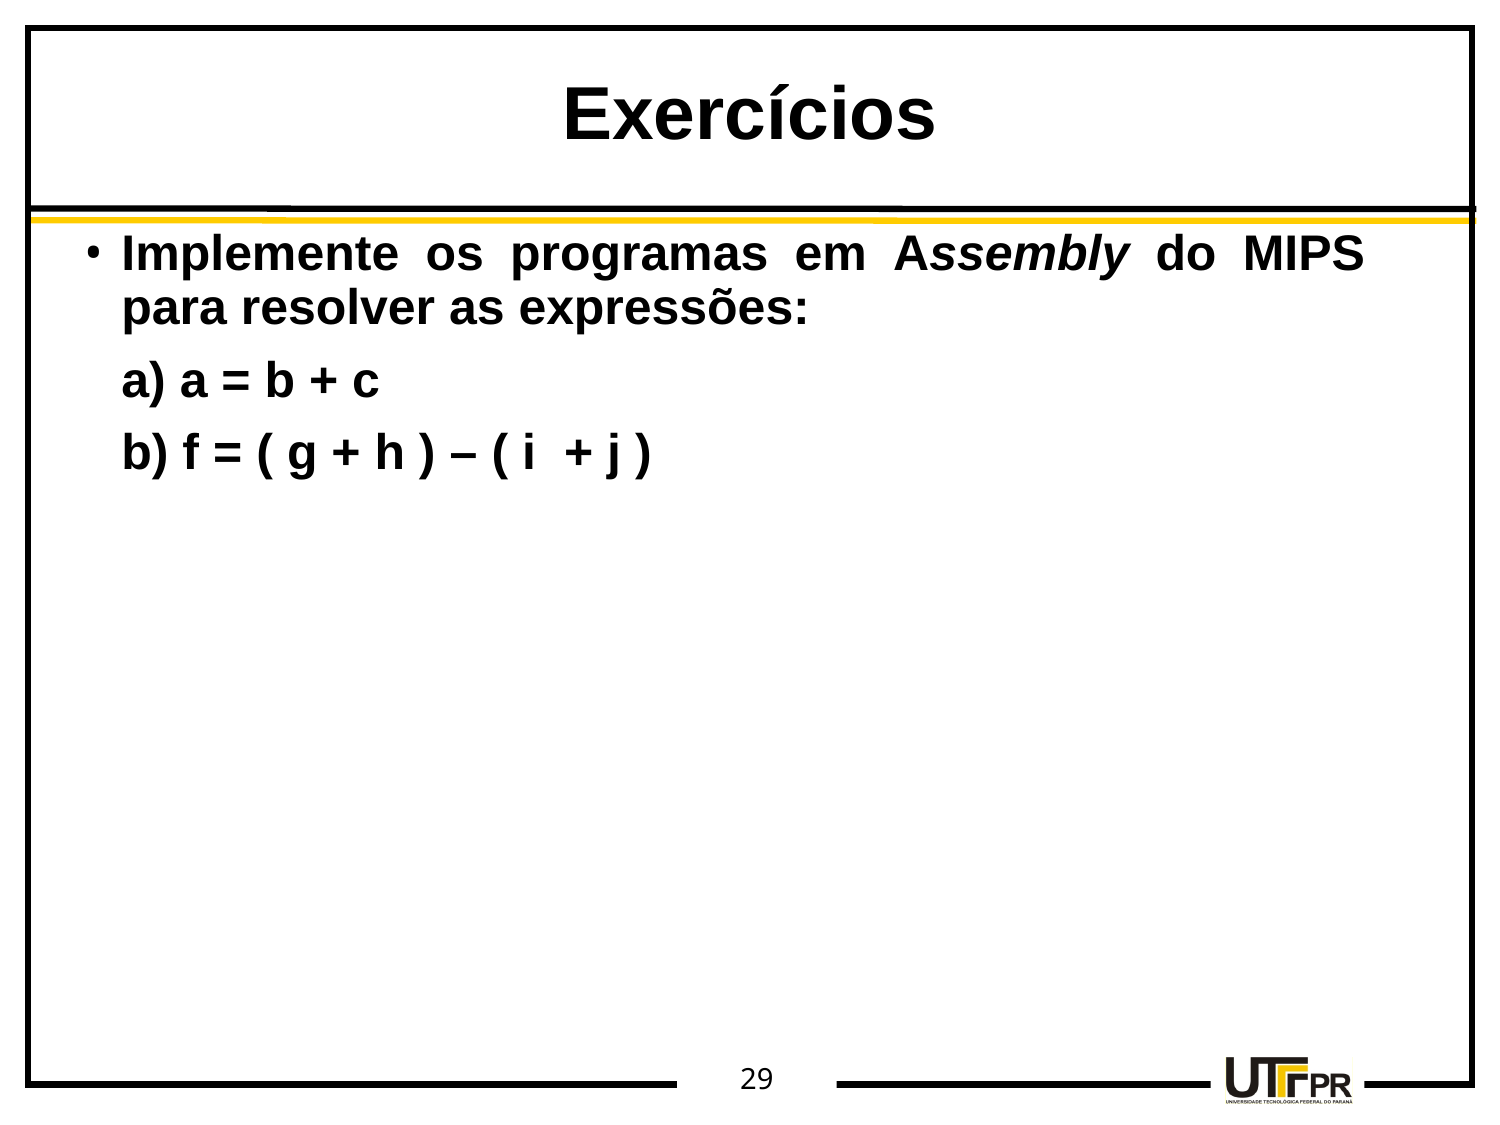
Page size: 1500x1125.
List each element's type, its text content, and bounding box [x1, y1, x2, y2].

title Exercícios [0, 60, 1500, 167]
title [37, 24, 1288, 60]
list Implemente os programas em Assembly do MIPS para resolver as expressões: a = b + c f = ( g + h ) – ( i + j ) [69, 219, 1381, 1043]
picture [1225, 1057, 1353, 1104]
